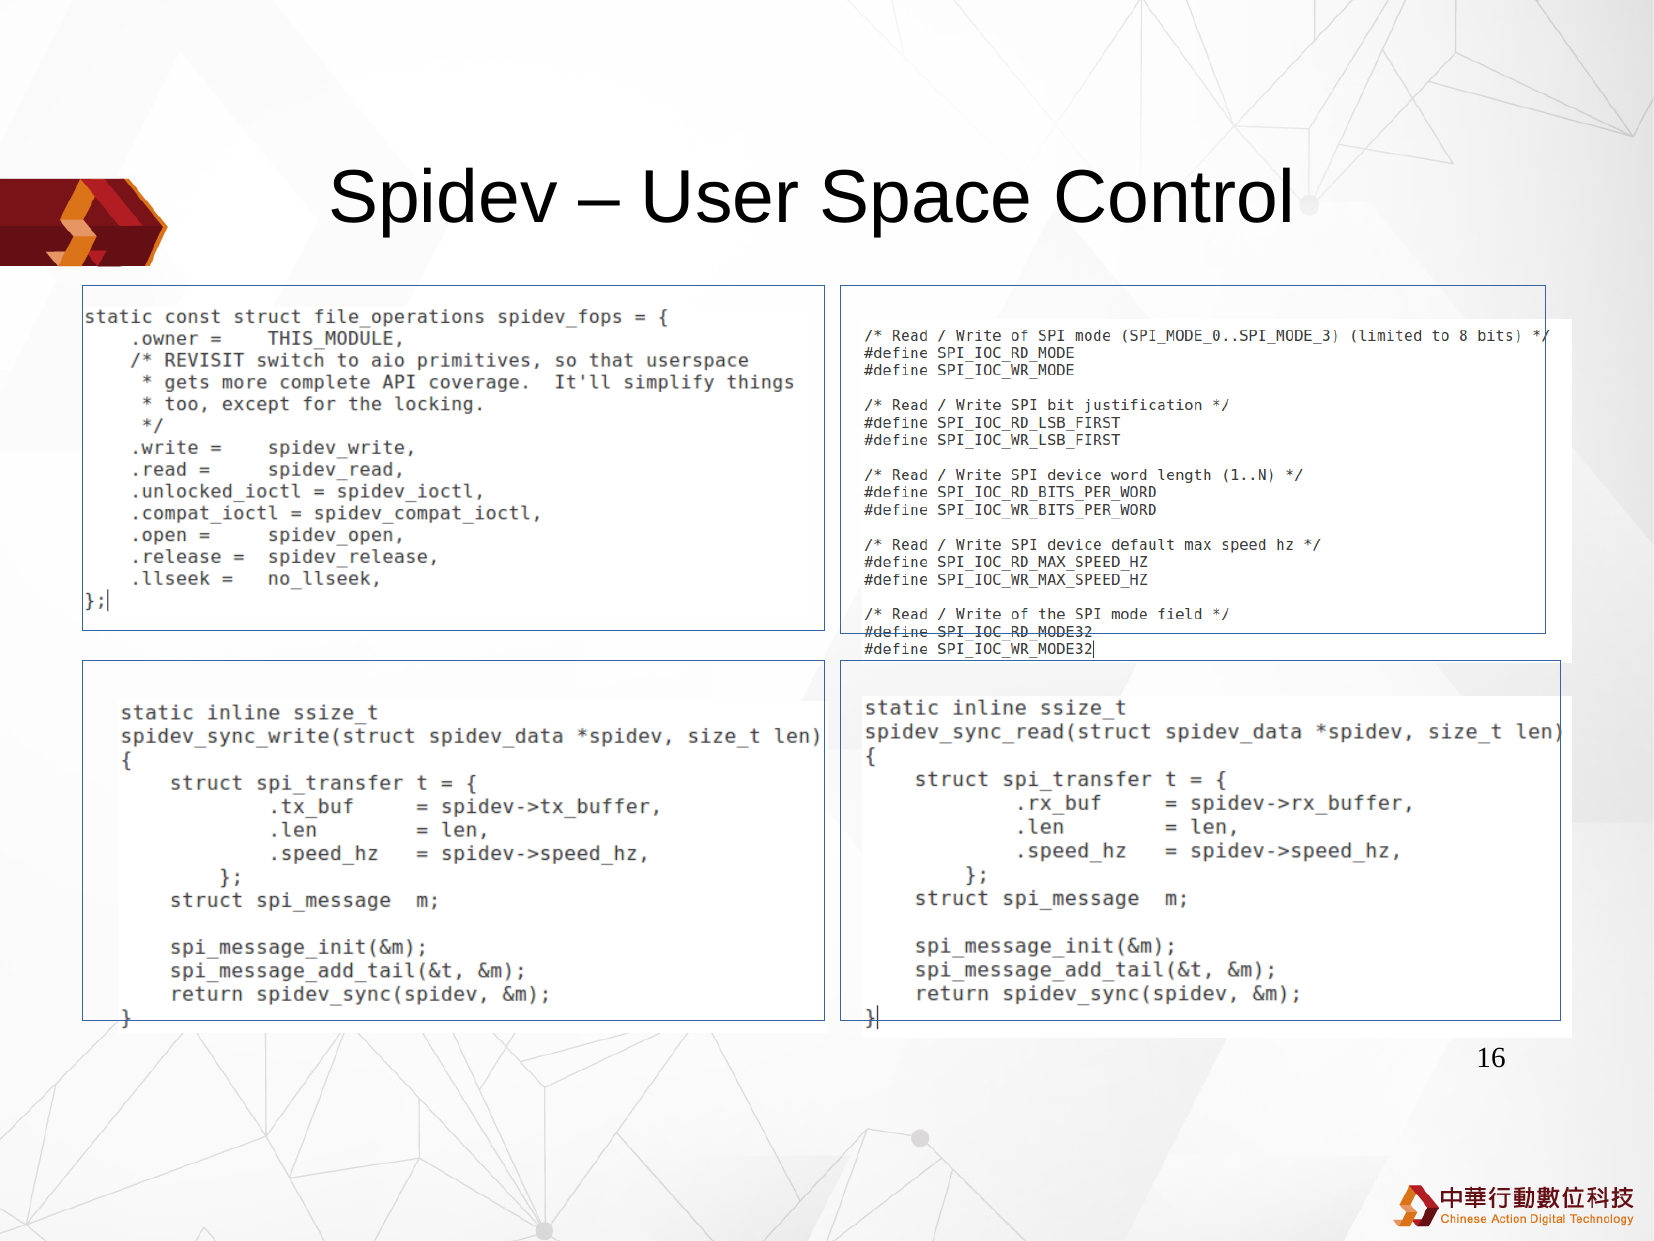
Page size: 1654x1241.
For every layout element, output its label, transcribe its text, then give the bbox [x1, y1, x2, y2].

title Spidev – User Space Control [118, 112, 1506, 281]
picture [0, 0, 1654, 1241]
